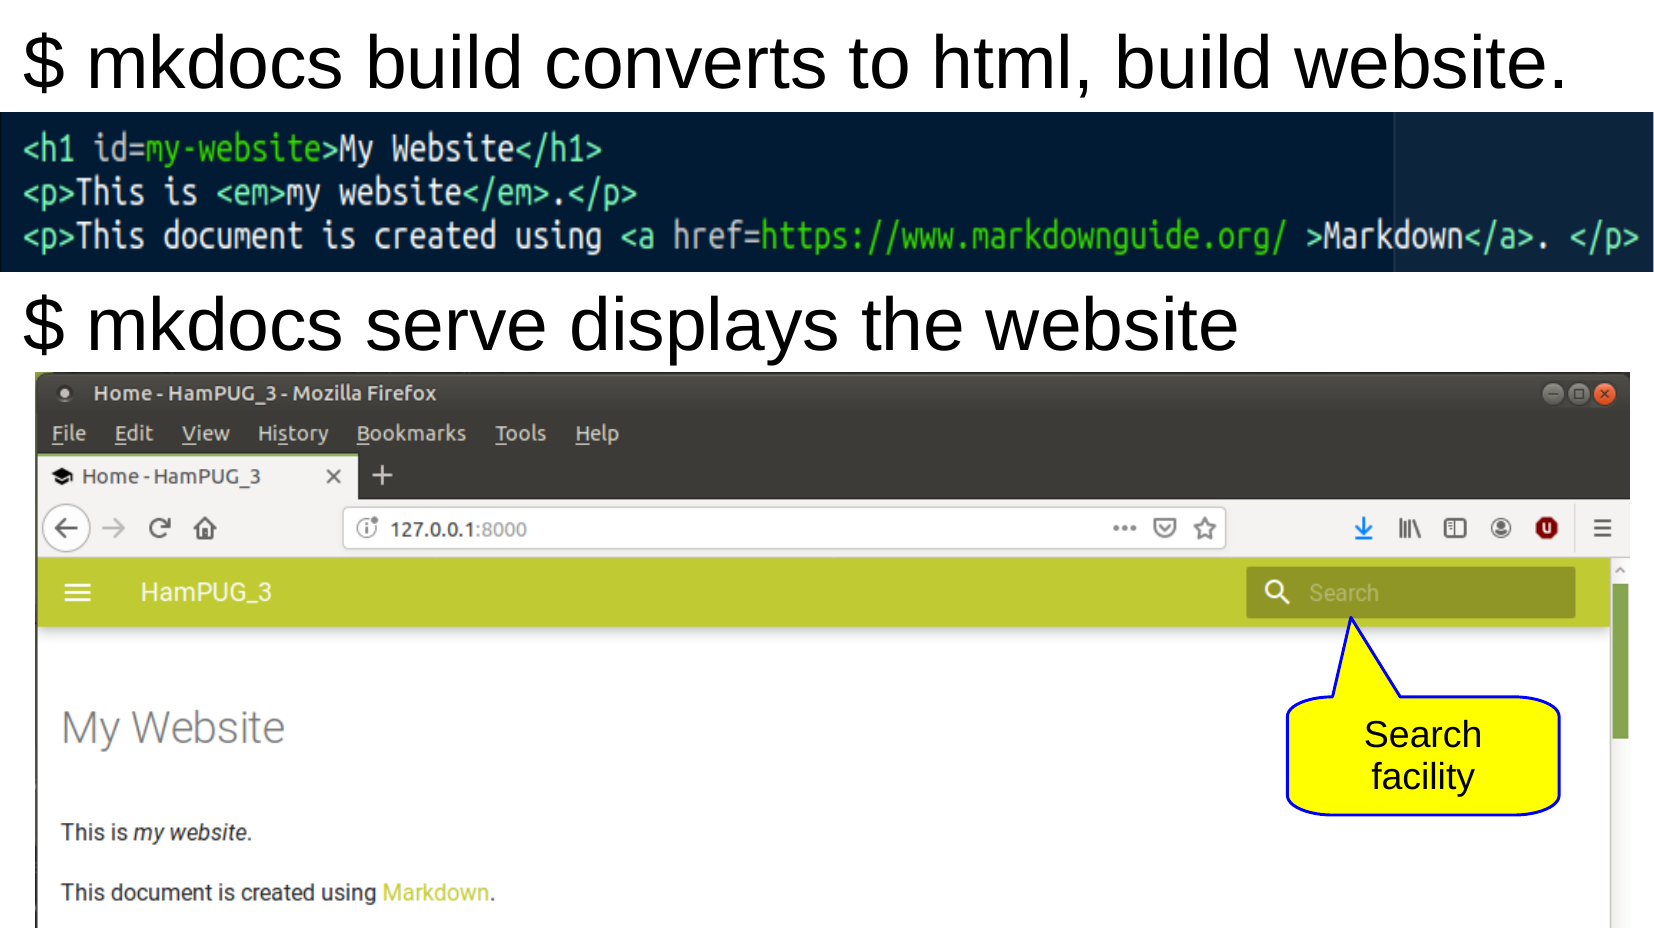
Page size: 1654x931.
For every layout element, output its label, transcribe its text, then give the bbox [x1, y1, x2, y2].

picture [0, 112, 1654, 272]
text_box Search facility [1287, 617, 1560, 816]
title $ mkdocs build converts to html, build website. [23, 11, 1630, 112]
title $ mkdocs serve displays the website [23, 282, 1548, 367]
picture [35, 372, 1630, 928]
